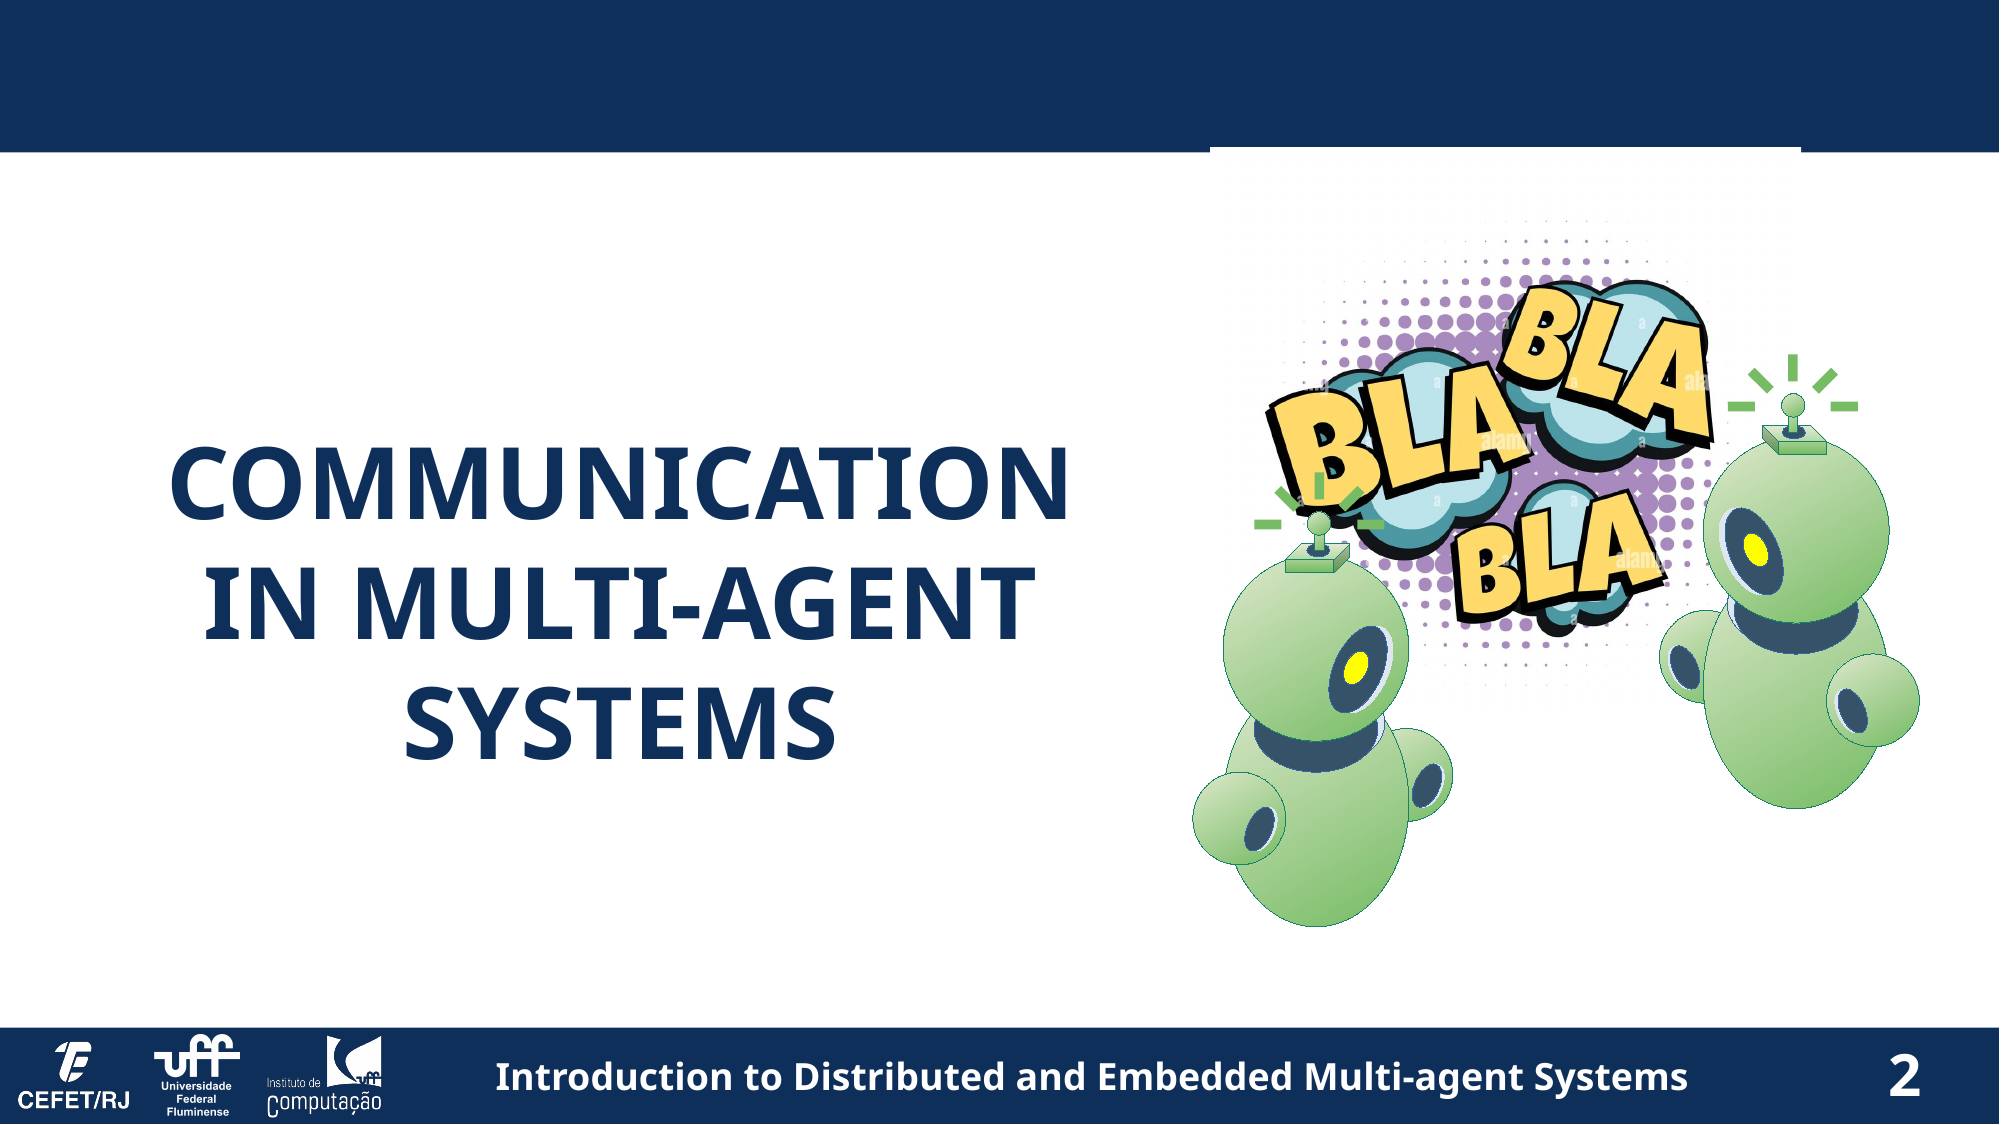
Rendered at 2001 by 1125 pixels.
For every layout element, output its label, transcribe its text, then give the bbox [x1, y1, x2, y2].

picture [18, 1021, 129, 1125]
text_box [1314, 472, 1325, 500]
text_box [1306, 511, 1331, 557]
text_box [1812, 367, 1838, 394]
text_box [1274, 485, 1301, 512]
picture [153, 1033, 241, 1121]
text_box COMMUNICATION IN MULTI-AGENT SYSTEMS [115, 412, 1127, 787]
text_box [1781, 393, 1806, 439]
text_box [1192, 545, 1453, 927]
picture [265, 1033, 383, 1118]
text_box [1747, 367, 1774, 394]
text_box [1357, 519, 1385, 530]
text_box [1338, 485, 1365, 512]
text_box [1659, 426, 1920, 809]
text_box [1254, 519, 1282, 530]
text_box [1788, 354, 1798, 382]
text_box [1727, 401, 1755, 412]
text_box [1830, 401, 1858, 412]
picture [1210, 147, 1802, 709]
picture [1798, 414, 1802, 425]
